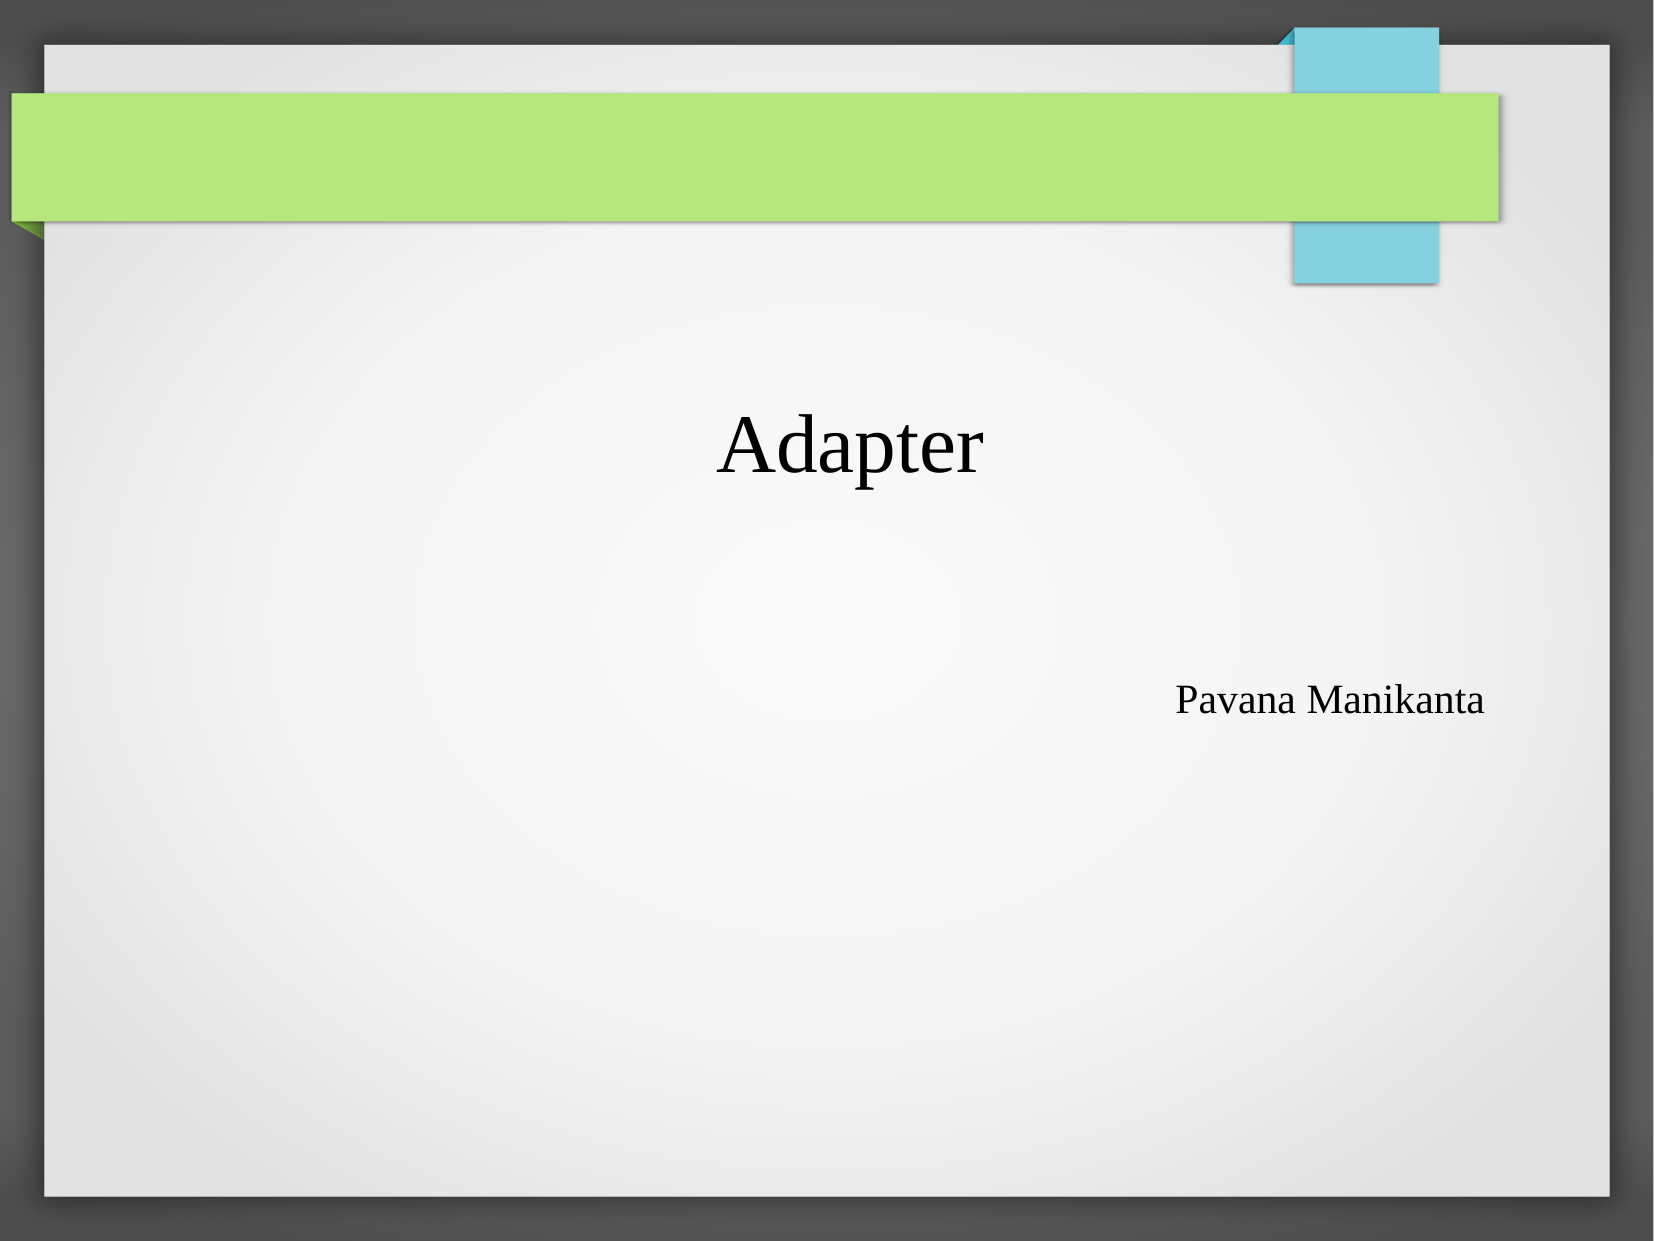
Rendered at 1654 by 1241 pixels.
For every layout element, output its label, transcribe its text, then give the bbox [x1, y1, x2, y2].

subtitle Adapter Pavana Manikanta [106, 200, 1595, 921]
picture [0, 0, 1654, 1241]
